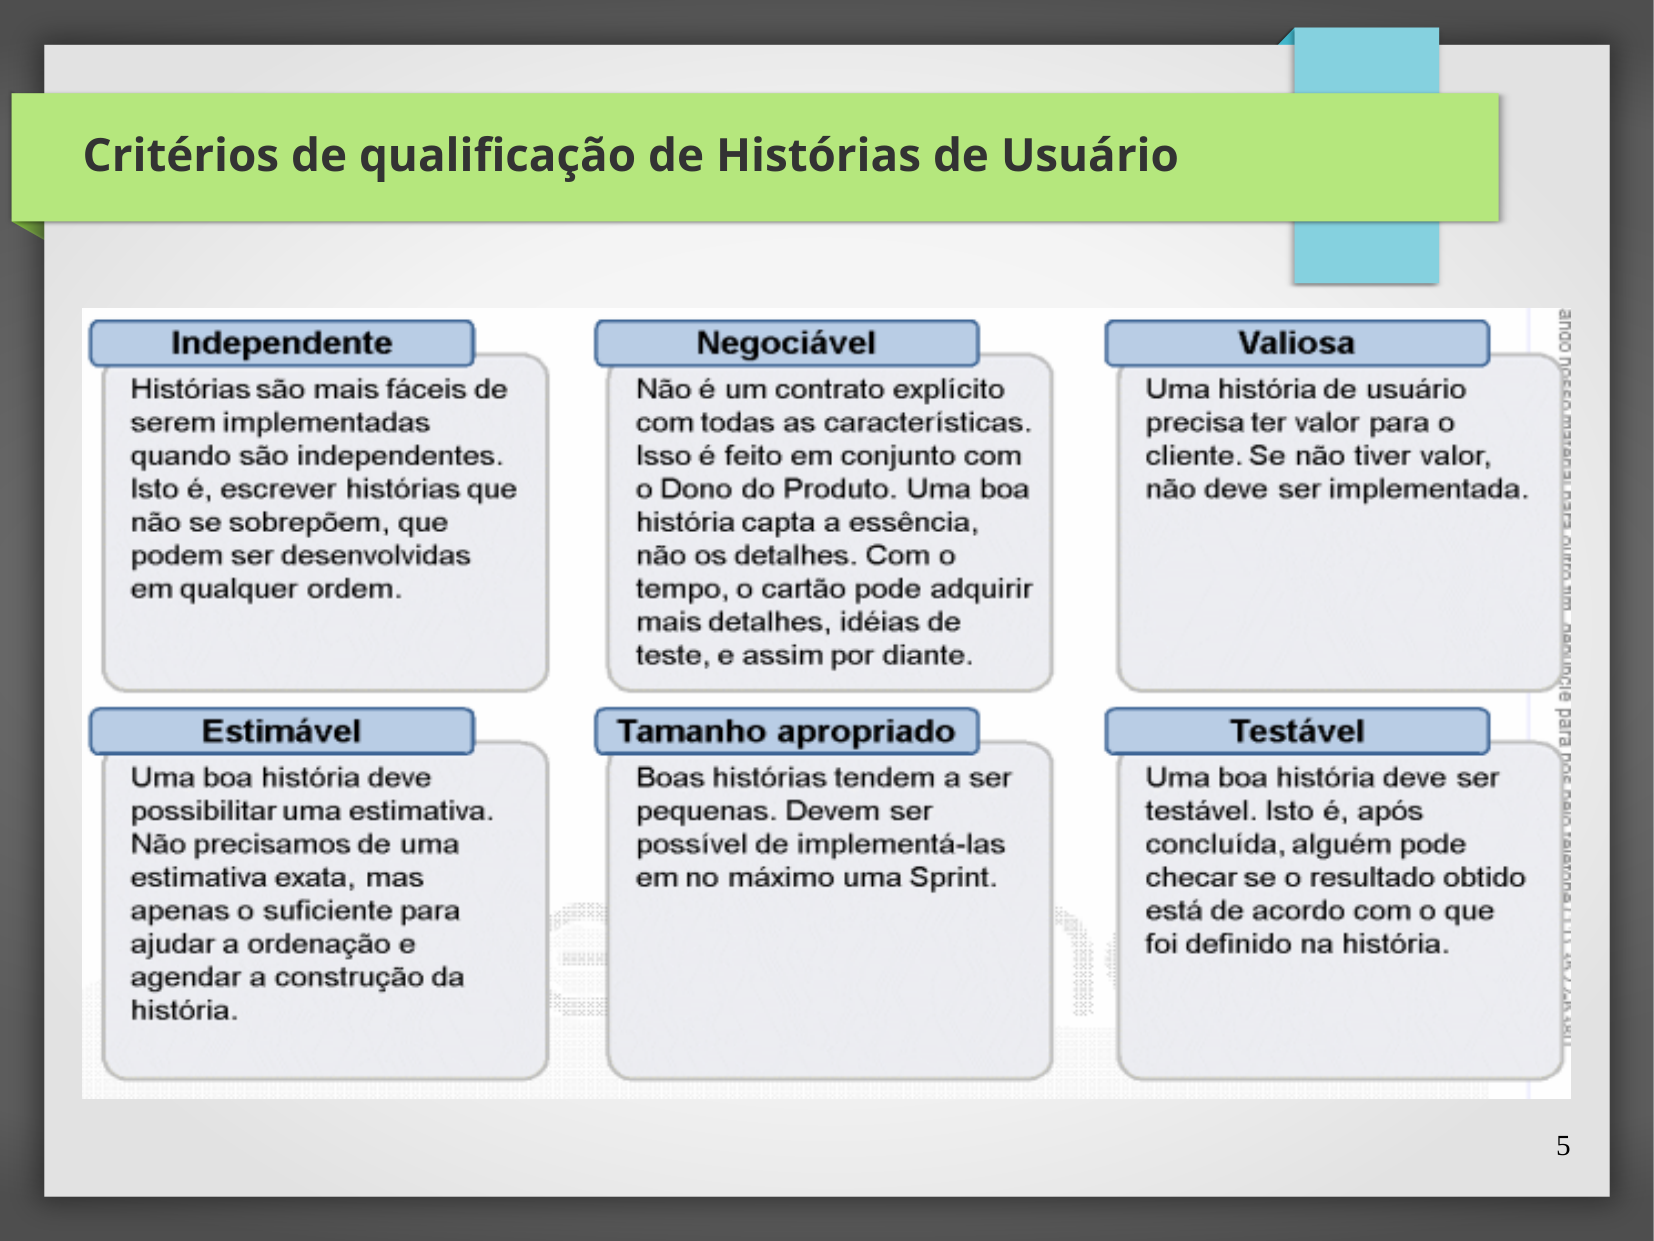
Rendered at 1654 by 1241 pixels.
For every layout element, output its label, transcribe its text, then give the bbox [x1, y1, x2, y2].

picture [0, 0, 1654, 1241]
title Critérios de qualificação de Histórias de Usuário [82, 94, 1264, 213]
